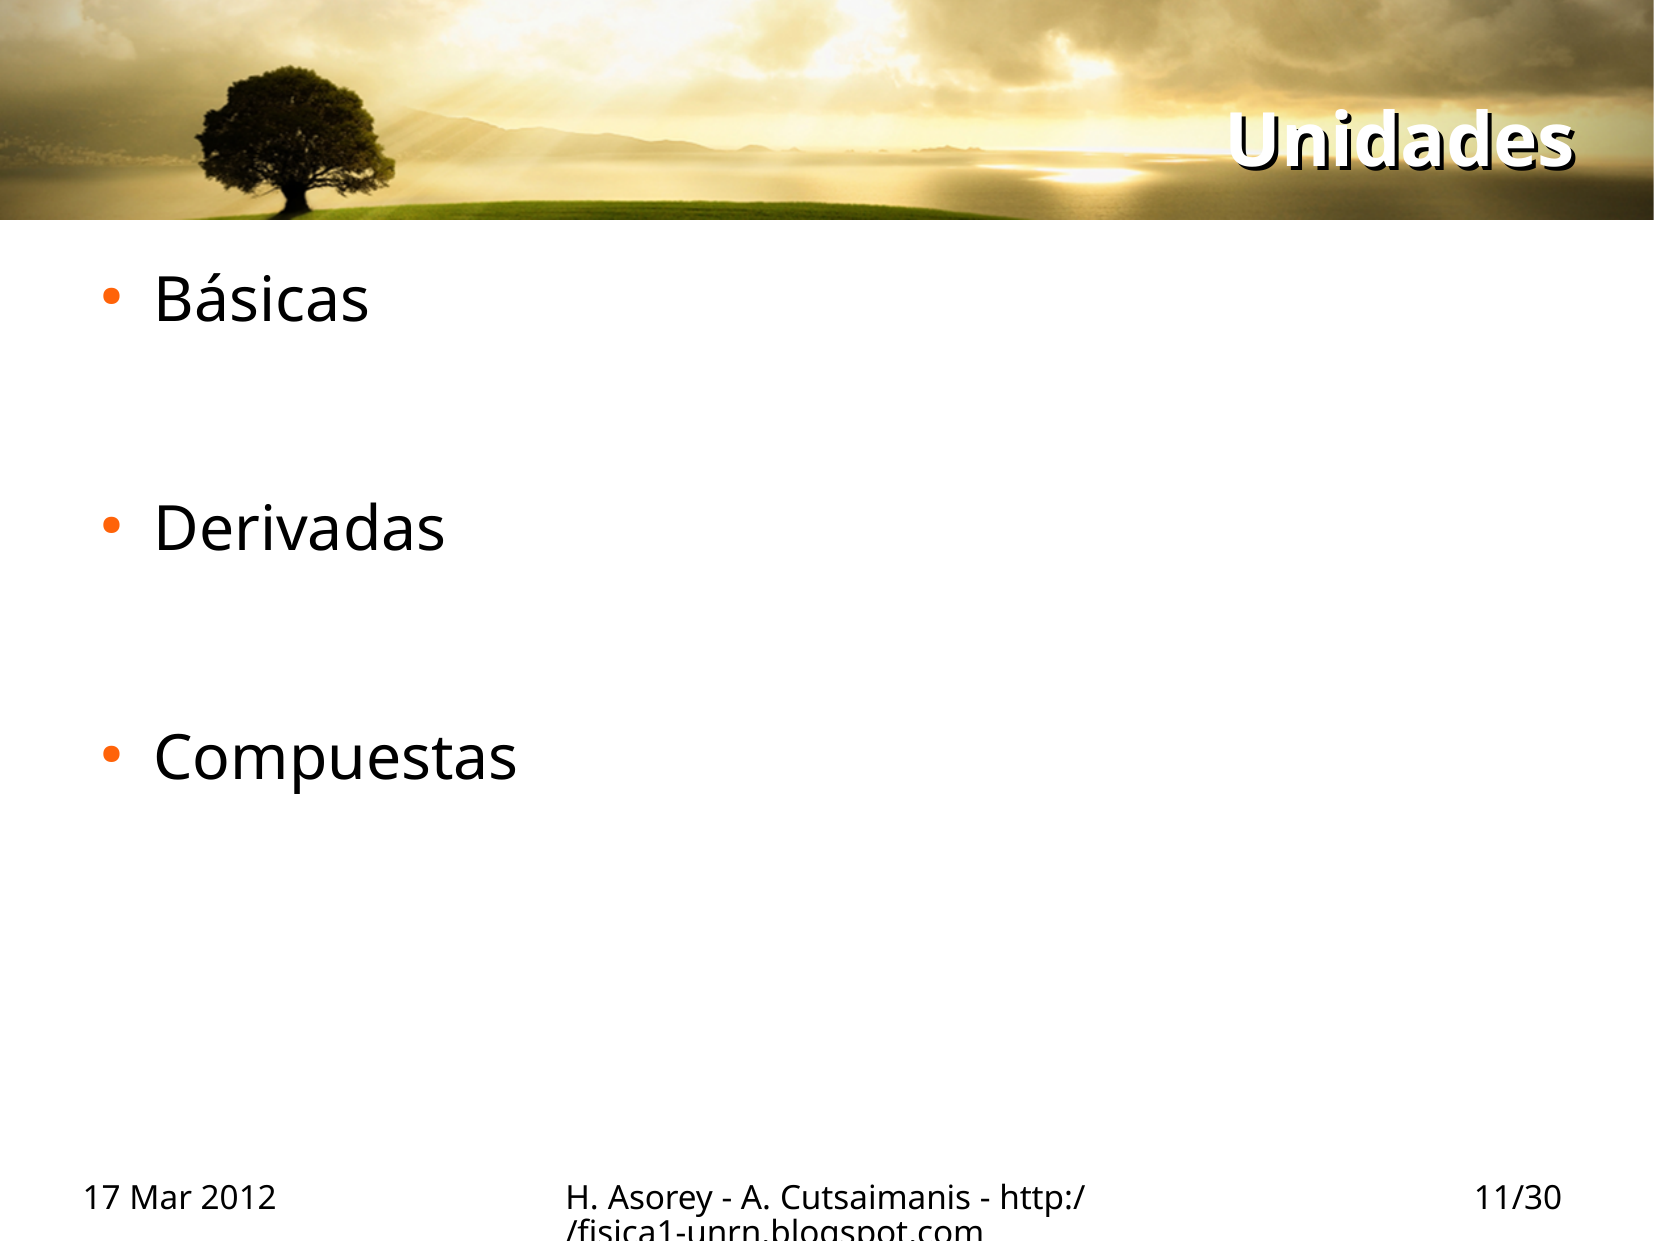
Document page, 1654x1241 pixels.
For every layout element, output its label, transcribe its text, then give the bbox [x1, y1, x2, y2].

list Básicas Derivadas Compuestas [82, 255, 1571, 1141]
title Unidades [86, 49, 1576, 226]
picture [0, 0, 1654, 220]
